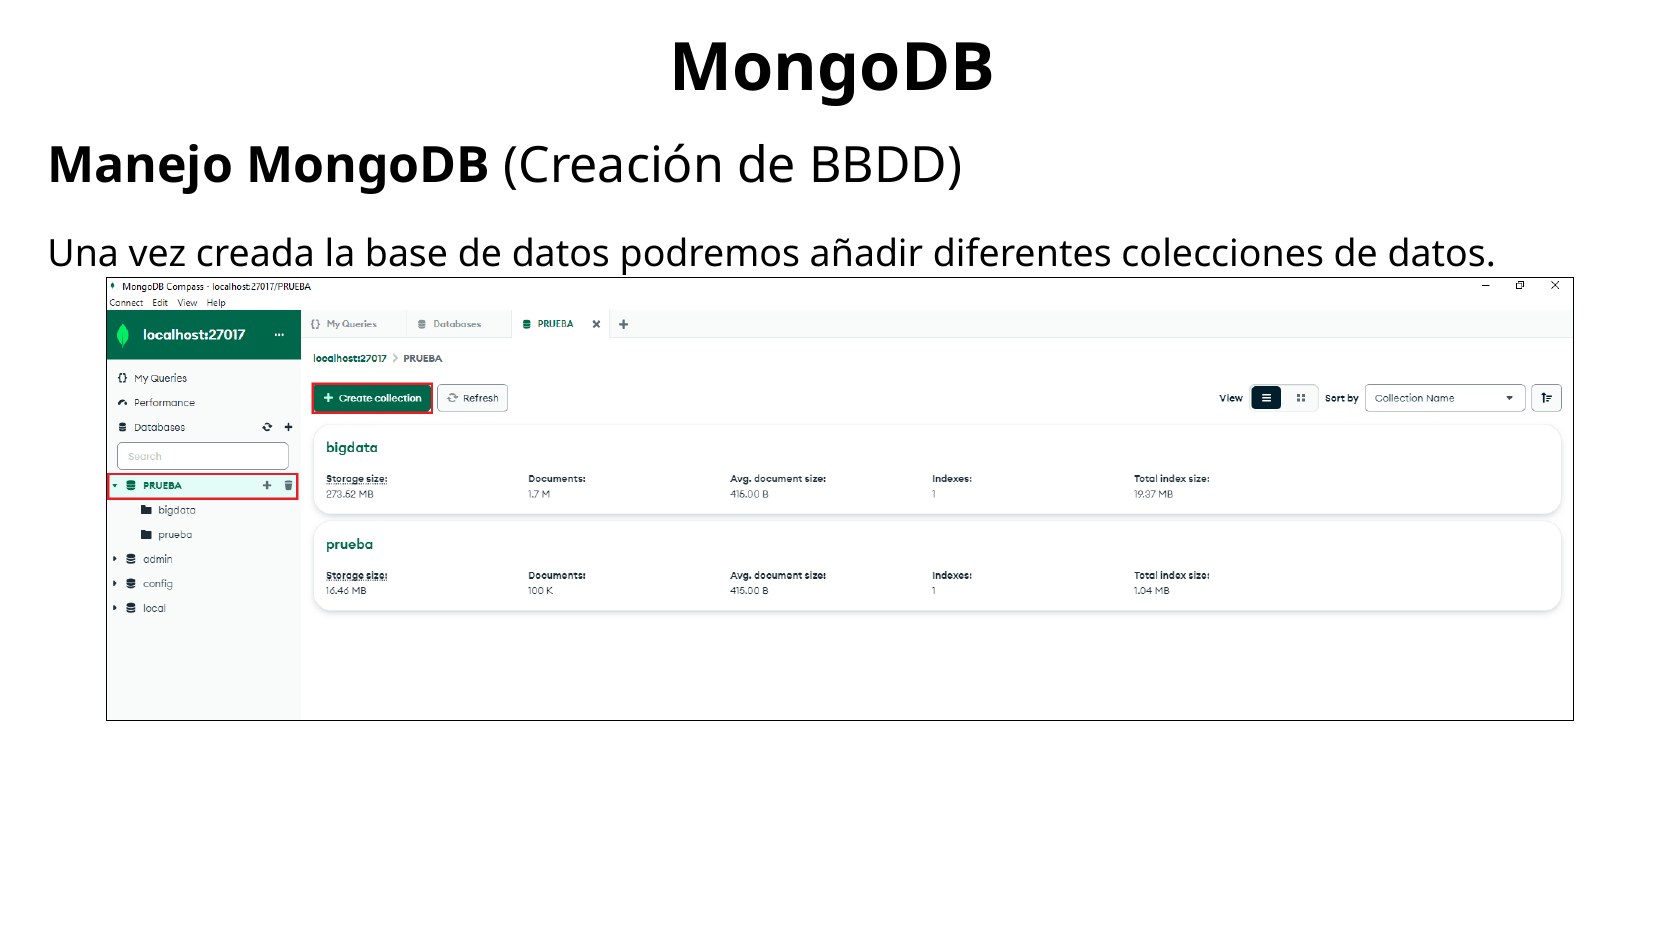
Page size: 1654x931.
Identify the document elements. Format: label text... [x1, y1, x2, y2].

picture [106, 277, 1574, 721]
title MongoDB [88, 16, 1577, 113]
list Manejo MongoDB (Creación de BBDD) Una vez creada la base de datos podremos añadir diferentes colecciones de datos. [47, 128, 1595, 886]
